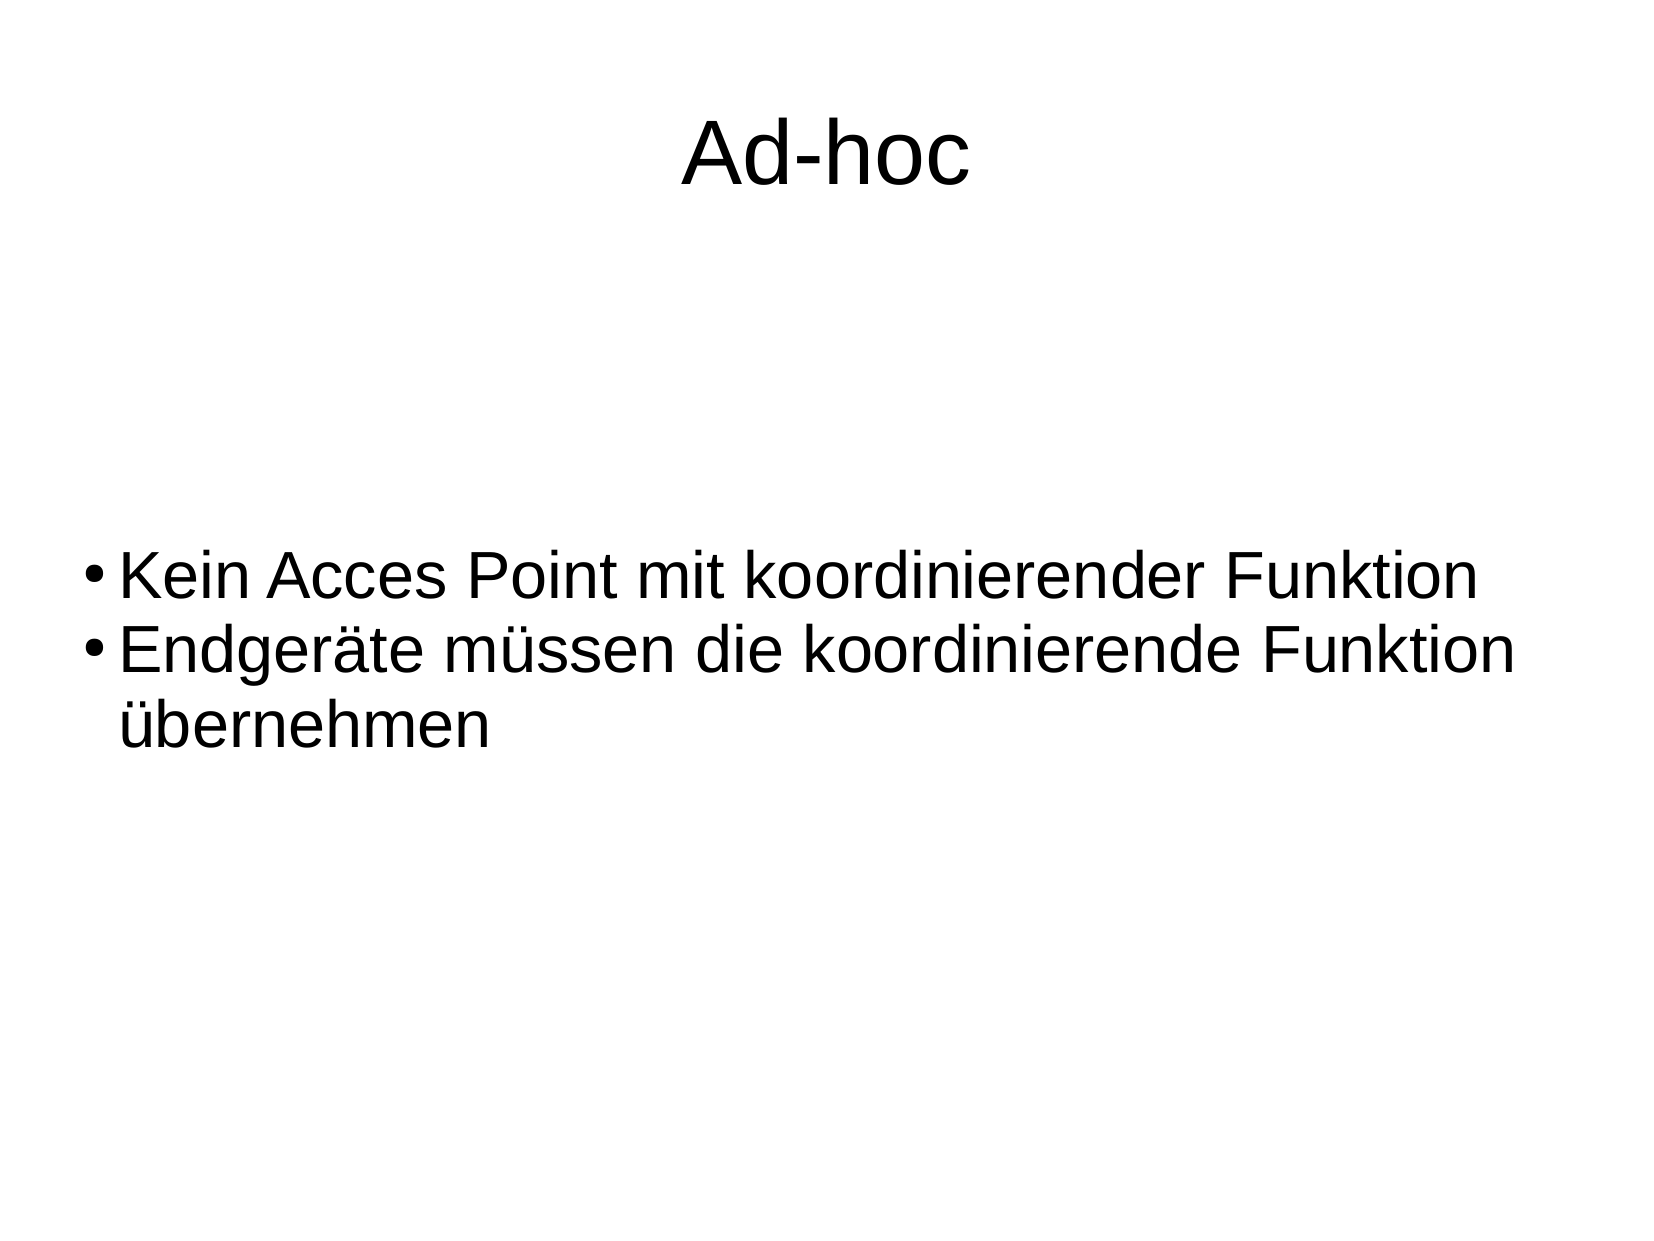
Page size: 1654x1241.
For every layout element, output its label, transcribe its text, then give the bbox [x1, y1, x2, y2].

subtitle Kein Acces Point mit koordinierender Funktion Endgeräte müssen die koordinierende Funktion übernehmen [82, 290, 1571, 1010]
title Ad-hoc [82, 49, 1571, 257]
